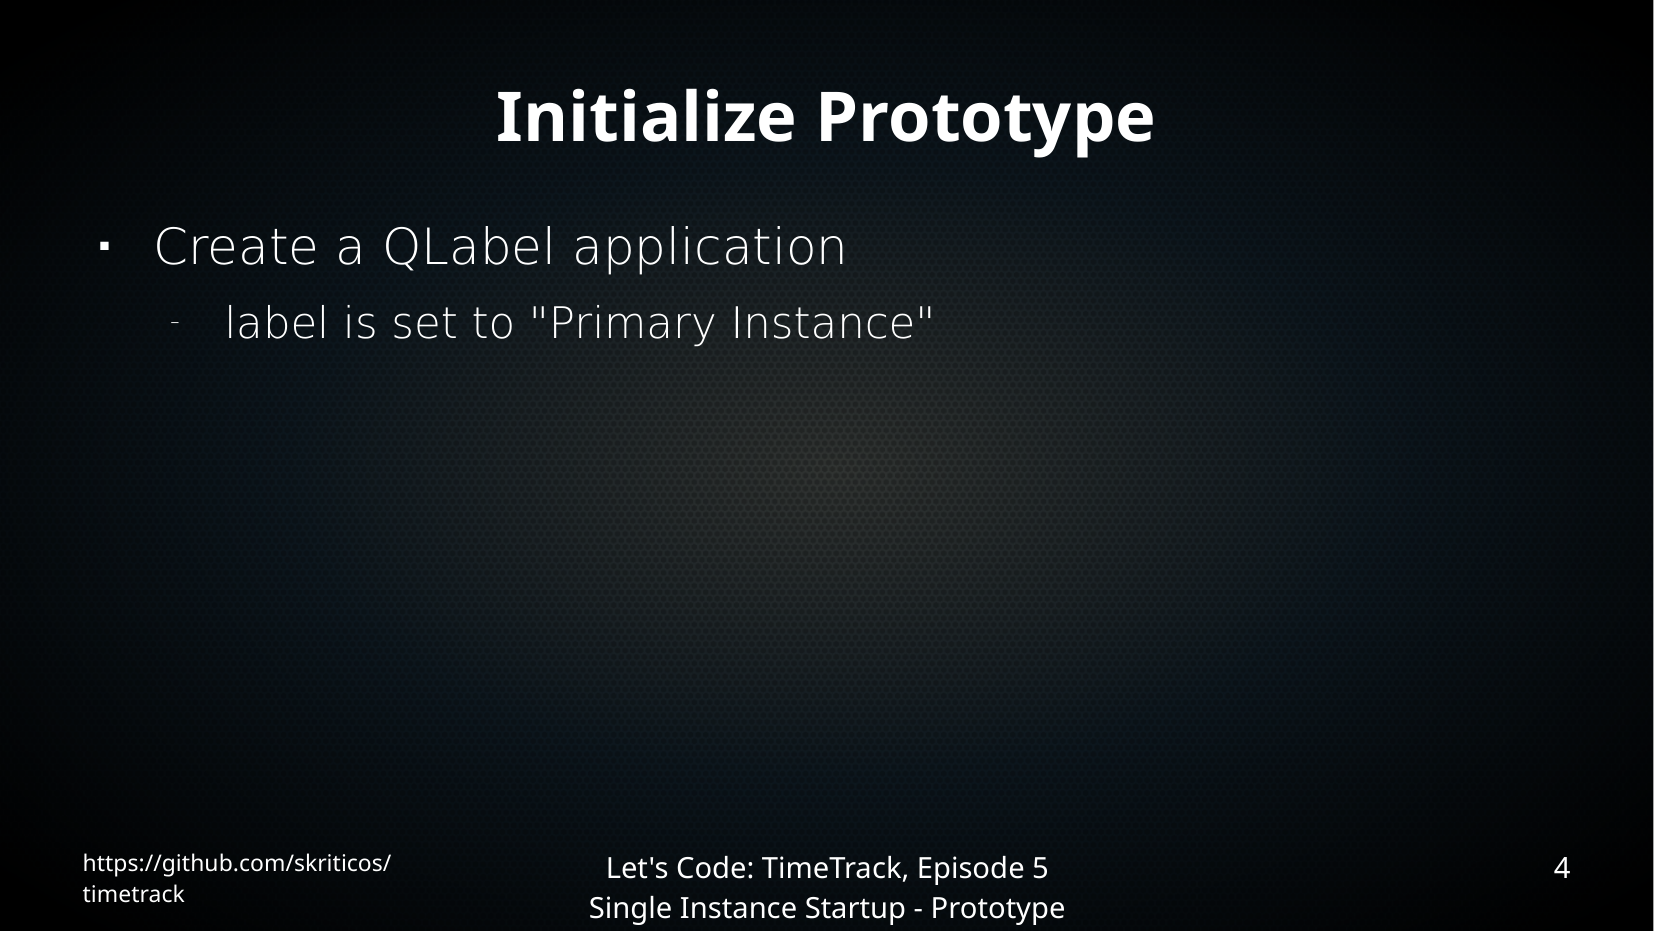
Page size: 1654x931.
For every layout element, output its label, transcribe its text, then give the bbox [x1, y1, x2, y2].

picture [0, 0, 1654, 931]
list Create a QLabel application label is set to "Primary Instance" [82, 217, 1538, 758]
title Initialize Prototype [82, 37, 1571, 193]
